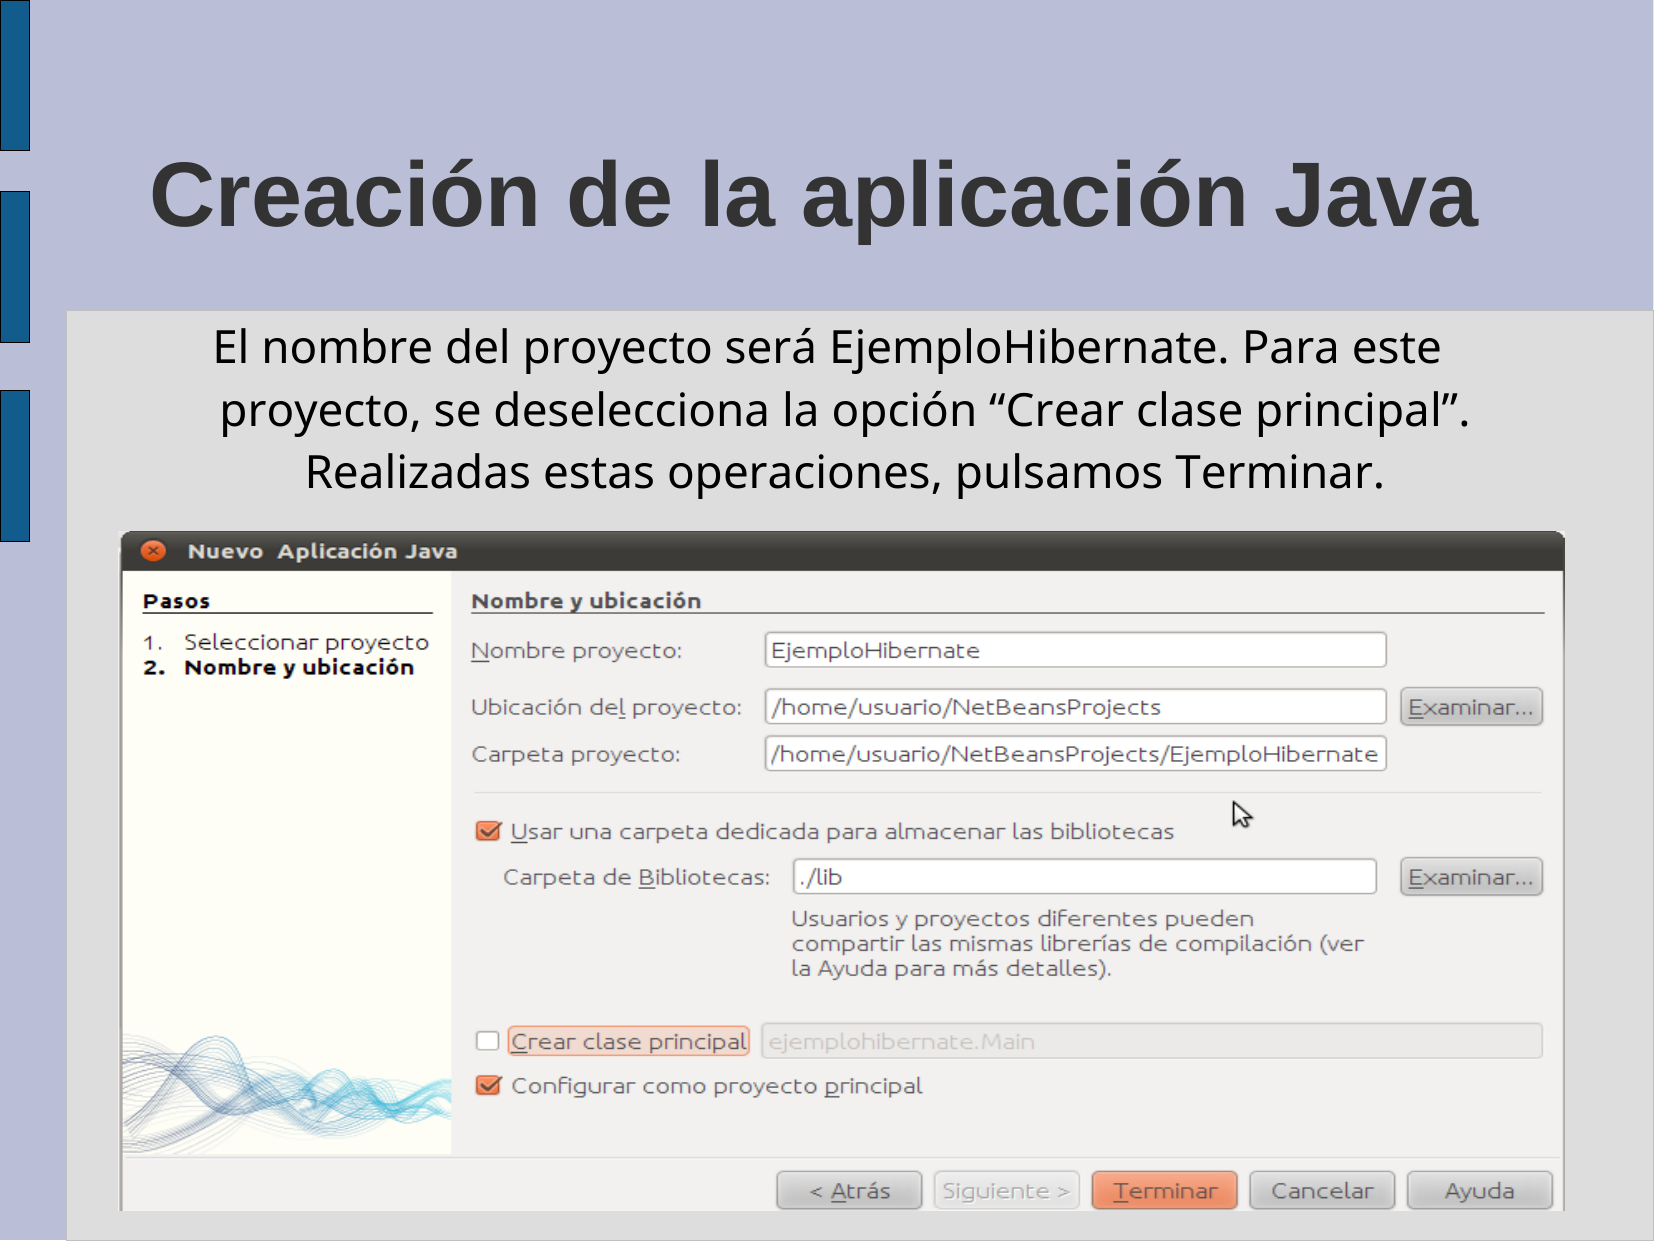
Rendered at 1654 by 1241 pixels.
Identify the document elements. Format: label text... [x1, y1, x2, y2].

title Creación de la aplicación Java [121, 98, 1534, 291]
subtitle El nombre del proyecto será EjemploHibernate. Para este proyecto, se deselecciona la opción “Crear clase principal”. Realizadas estas operaciones, pulsamos Terminar. [121, 316, 1534, 531]
picture [118, 531, 1565, 1211]
